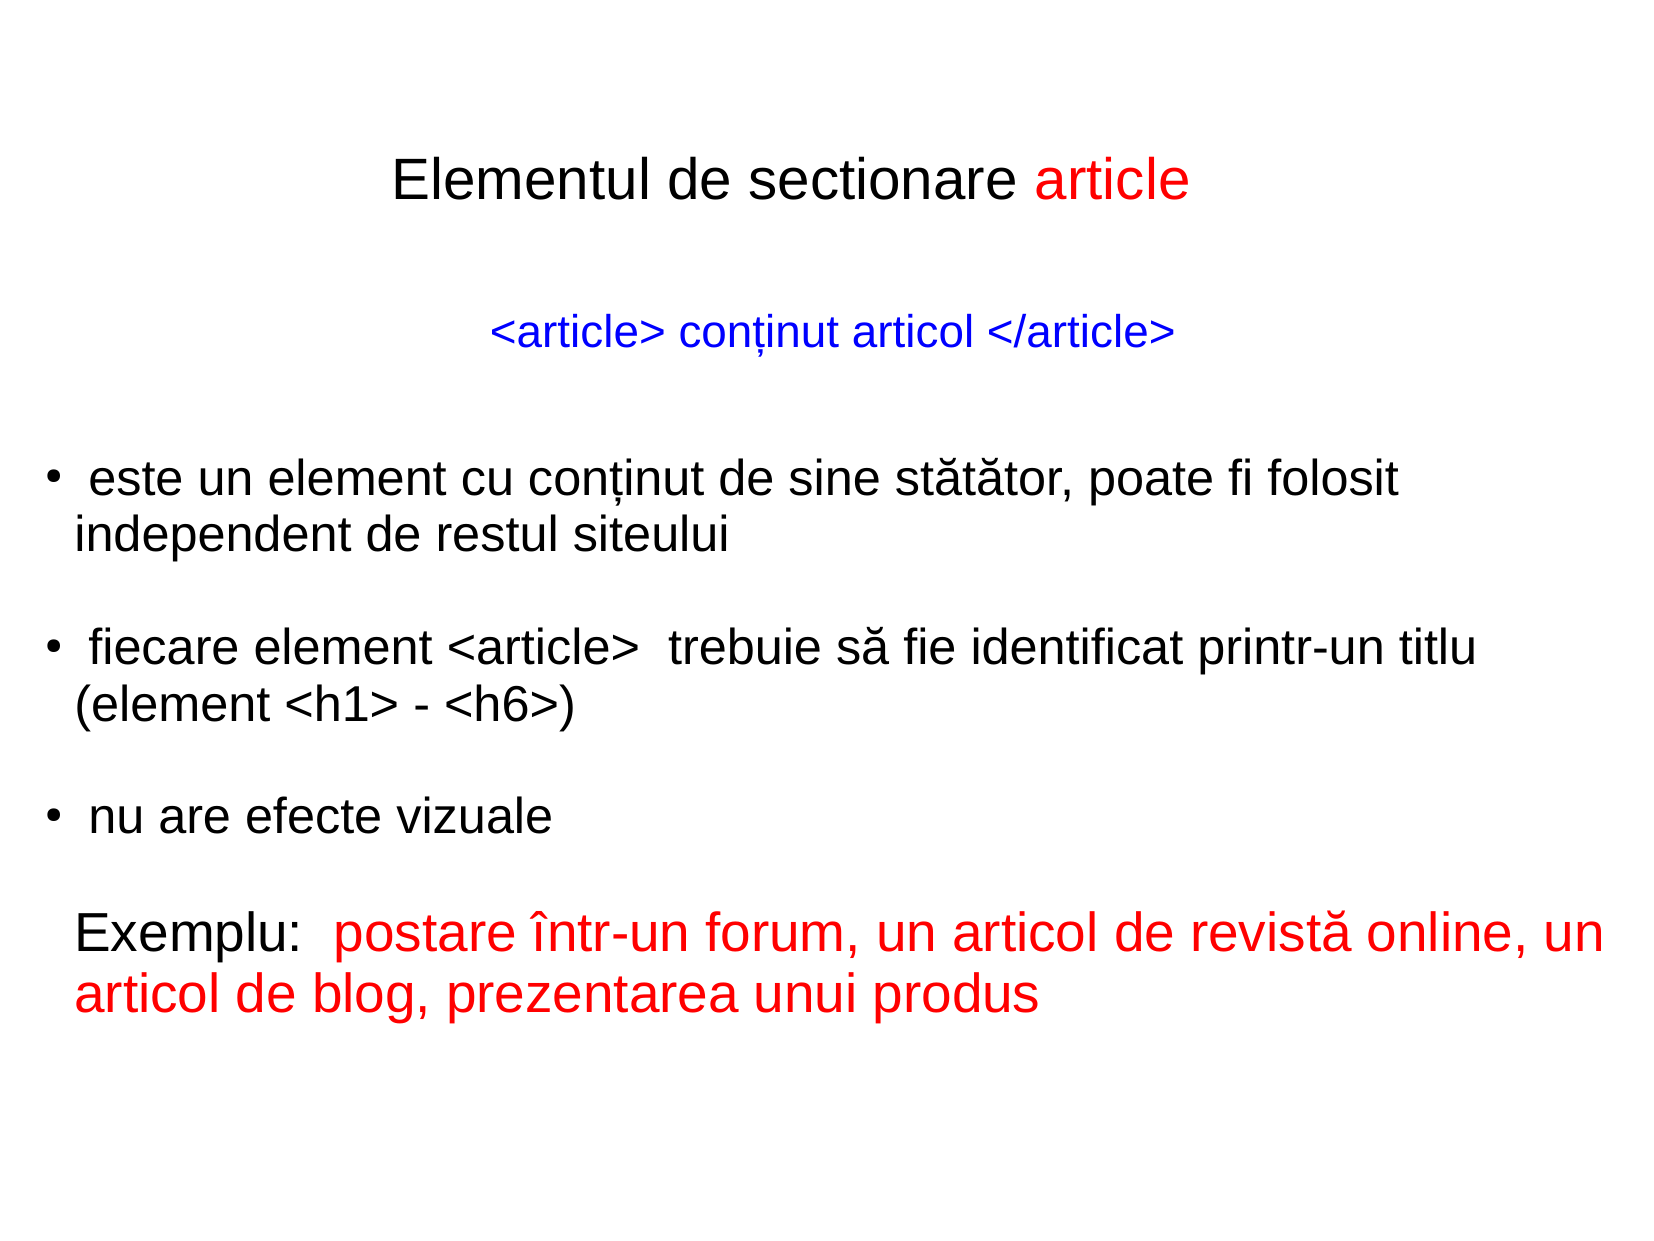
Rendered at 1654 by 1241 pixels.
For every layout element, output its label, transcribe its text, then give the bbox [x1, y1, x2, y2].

list <article> conținut articol </article> este un element cu conținut de sine stătător, poate fi folosit independent de restul siteului fiecare element <article> trebuie să fie identificat printr-un titlu (element <h1> - <h6>) nu are efecte vizuale Exemplu: postare într-un forum, un articol de revistă online, un articol de blog, prezentarea unui produs [35, 213, 1619, 1034]
title Elementul de sectionare article [55, 76, 1544, 213]
